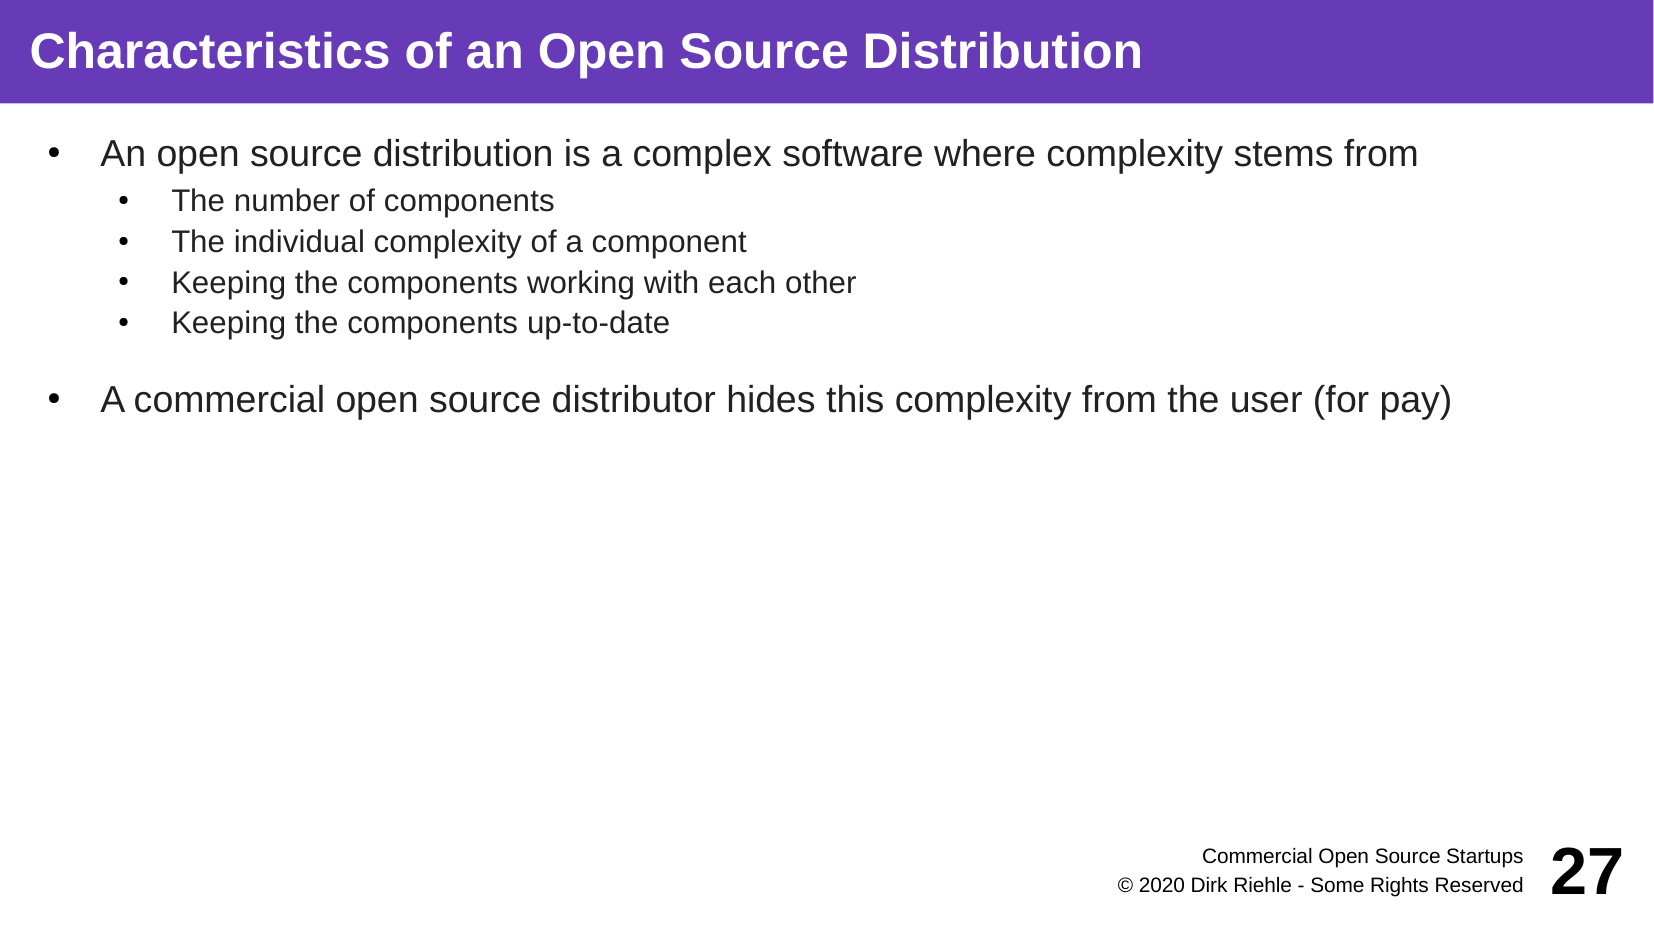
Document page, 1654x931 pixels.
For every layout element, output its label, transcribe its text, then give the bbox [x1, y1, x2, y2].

title Characteristics of an Open Source Distribution [0, 0, 1654, 104]
list An open source distribution is a complex software where complexity stems from The number of components The individual complexity of a component Keeping the components working with each other Keeping the components up-to-date A commercial open source distributor hides this complexity from the user (for pay) [29, 132, 1625, 813]
